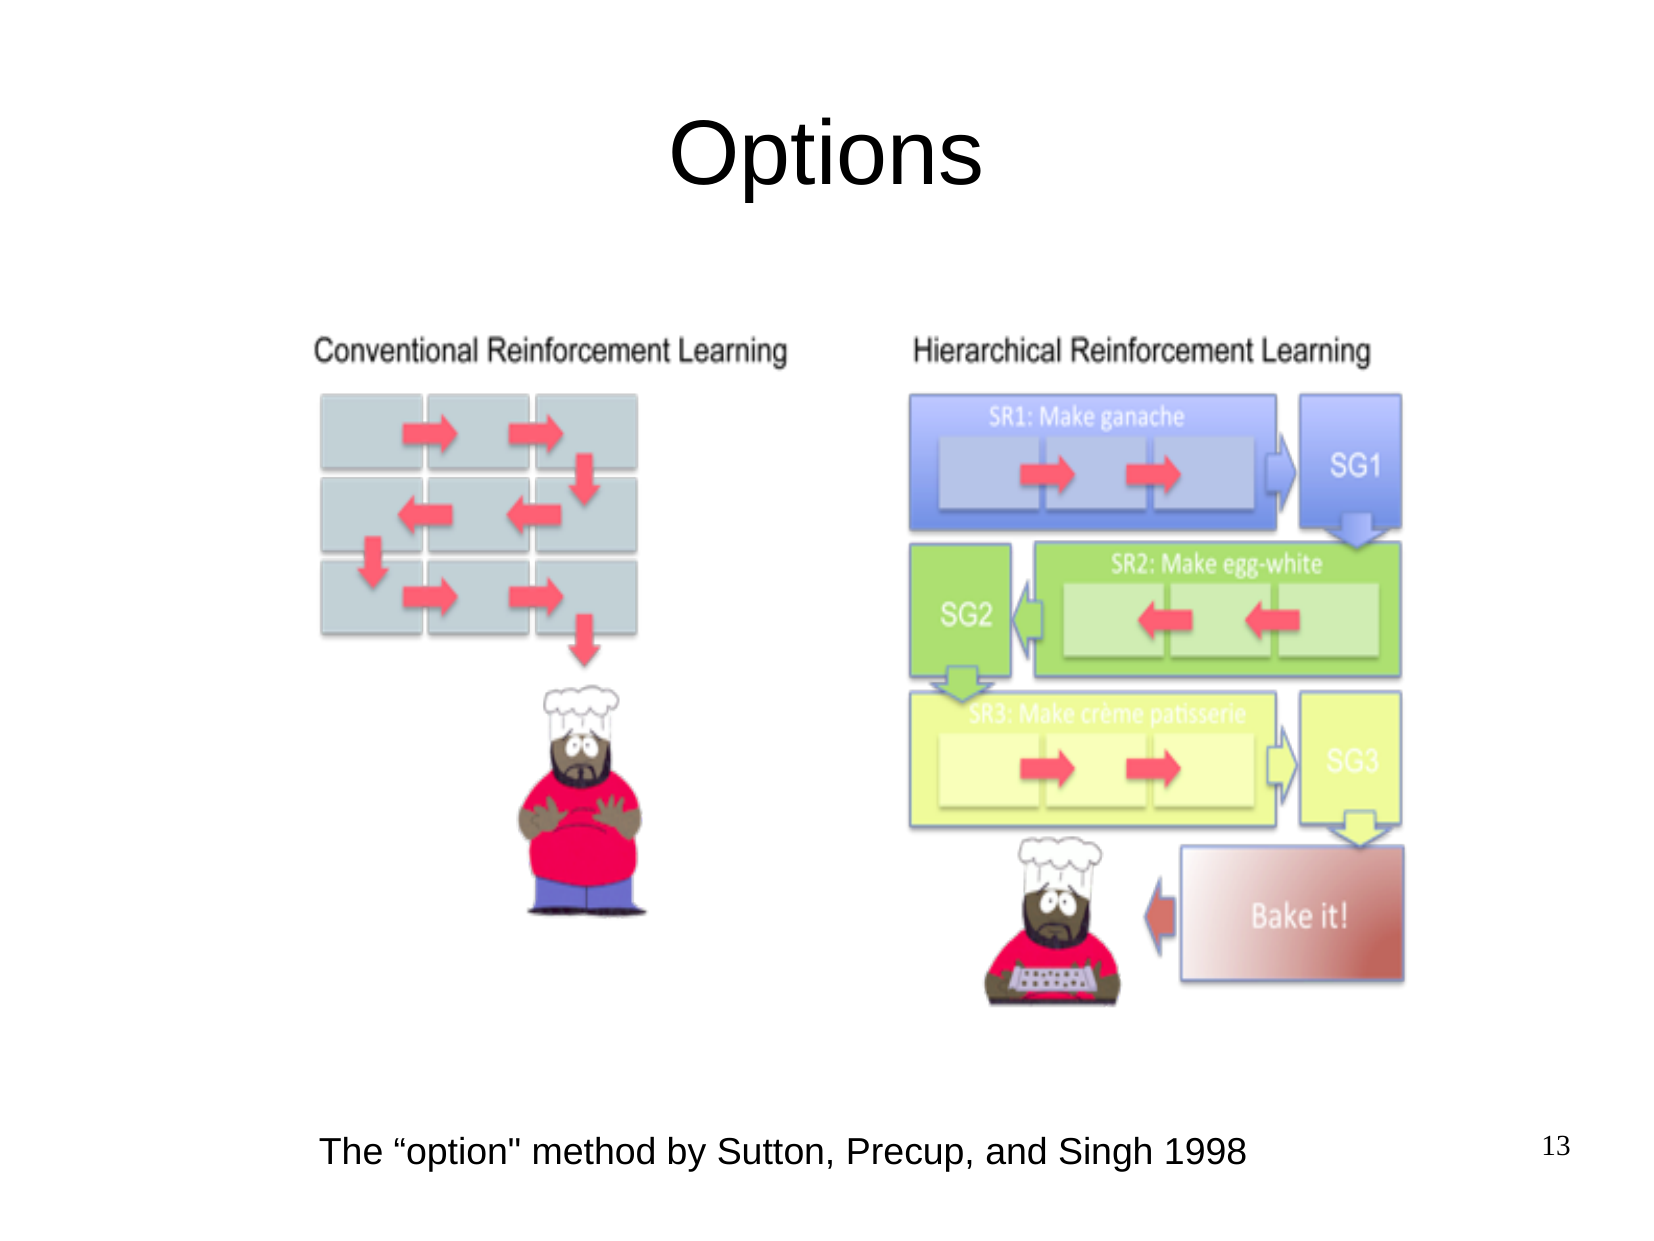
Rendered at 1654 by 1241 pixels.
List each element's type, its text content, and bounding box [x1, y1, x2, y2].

picture [300, 319, 1411, 1021]
text_box The “option" method by Sutton, Precup, and Singh 1998 [303, 1123, 1392, 1223]
title Options [82, 49, 1571, 257]
